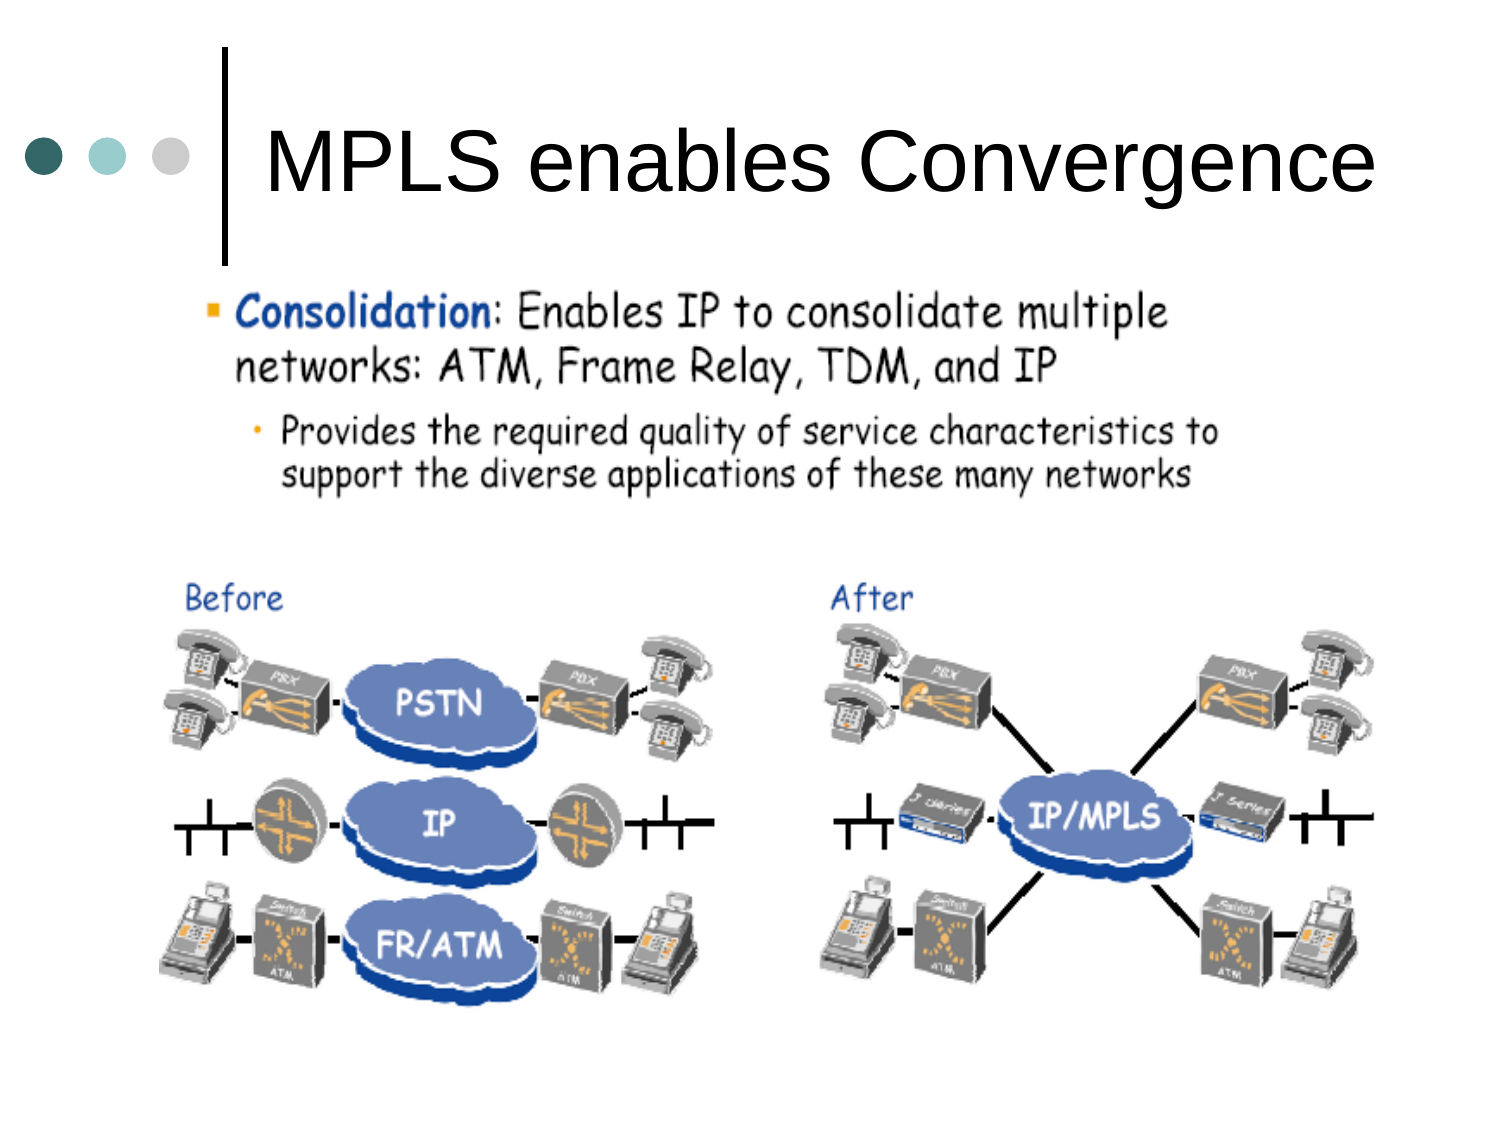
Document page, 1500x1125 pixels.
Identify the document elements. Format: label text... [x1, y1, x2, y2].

title MPLS enables Convergence [249, 31, 1401, 282]
chart [159, 267, 1388, 1016]
